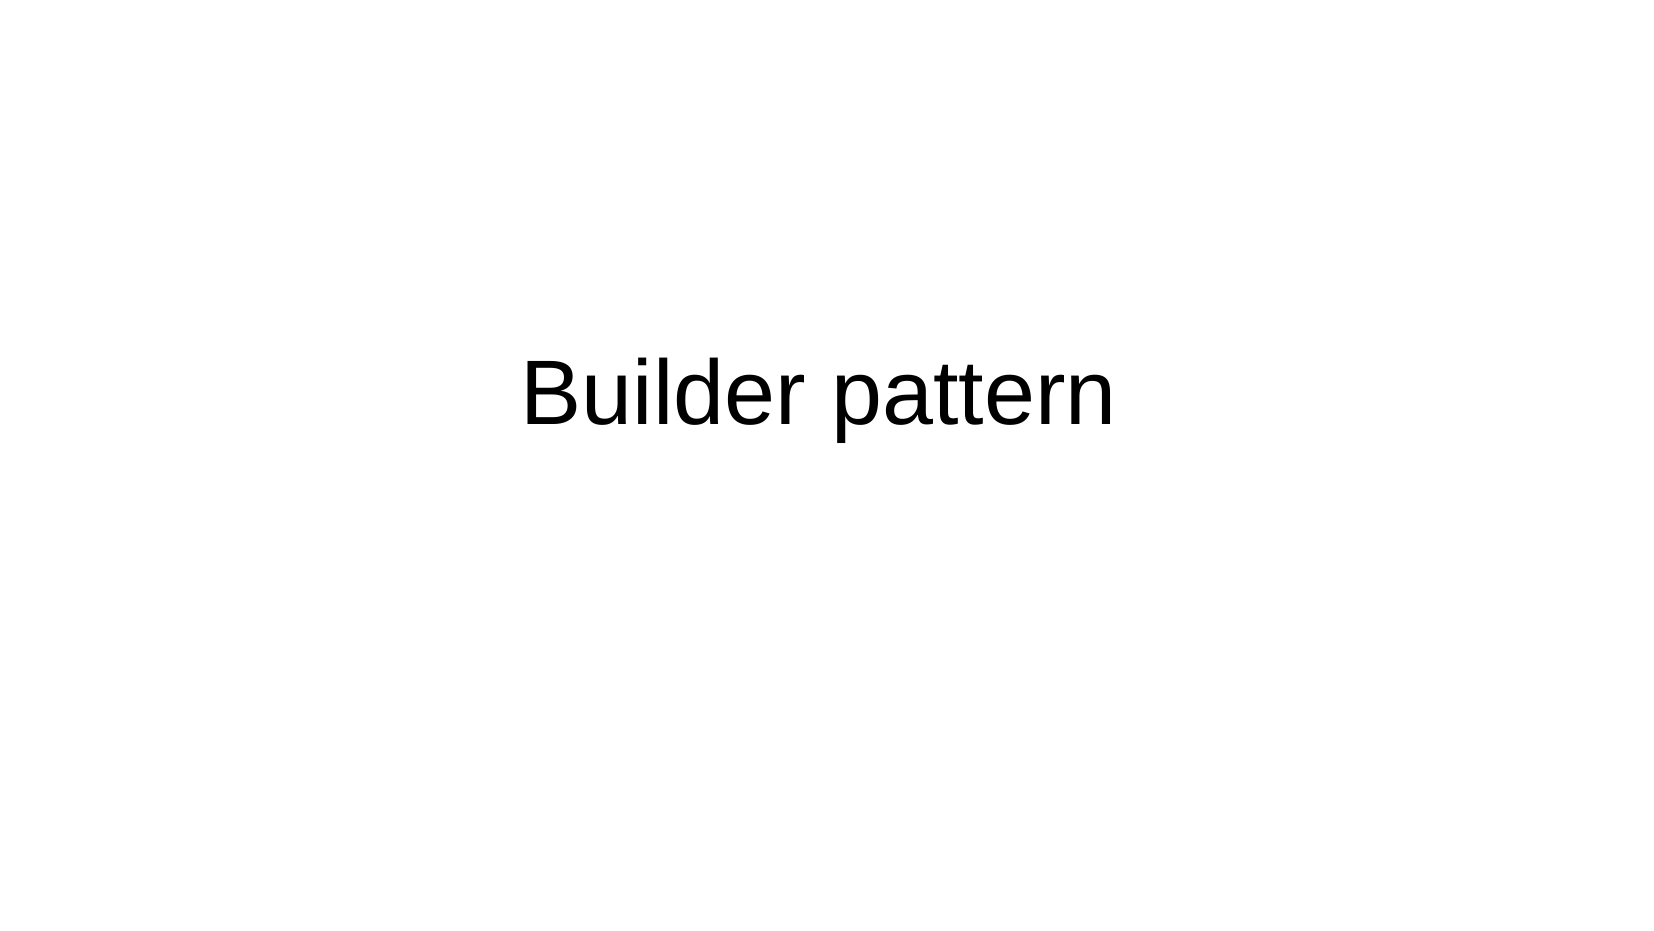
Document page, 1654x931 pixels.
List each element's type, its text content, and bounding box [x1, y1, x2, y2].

title Builder pattern [75, 315, 1564, 471]
